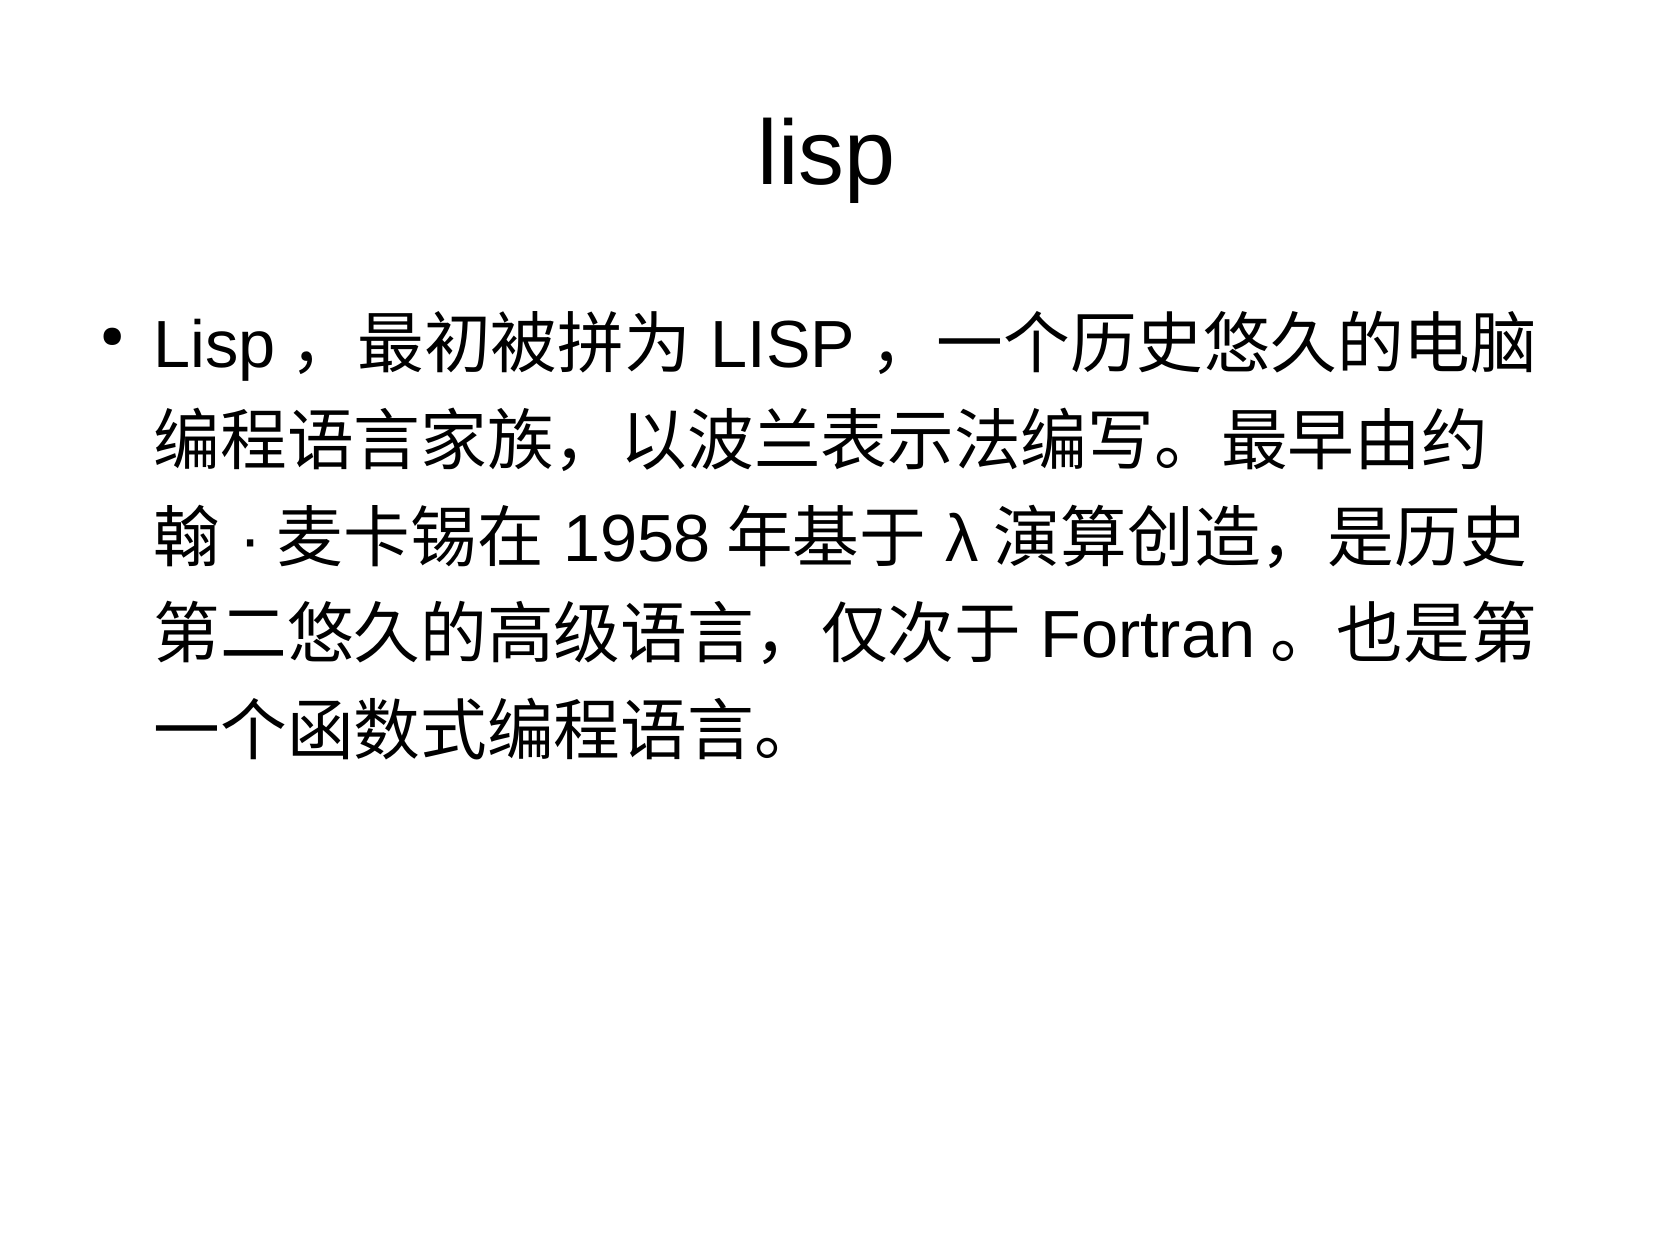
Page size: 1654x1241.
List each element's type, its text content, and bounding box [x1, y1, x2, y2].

title lisp [82, 49, 1571, 257]
list Lisp，最初被拼为LISP，一个历史悠久的电脑编程语言家族，以波兰表示法编写。最早由约翰·麦卡锡在1958年基于λ演算创造，是历史第二悠久的高级语言，仅次于Fortran。也是第一个函数式编程语言。 [82, 290, 1571, 1010]
